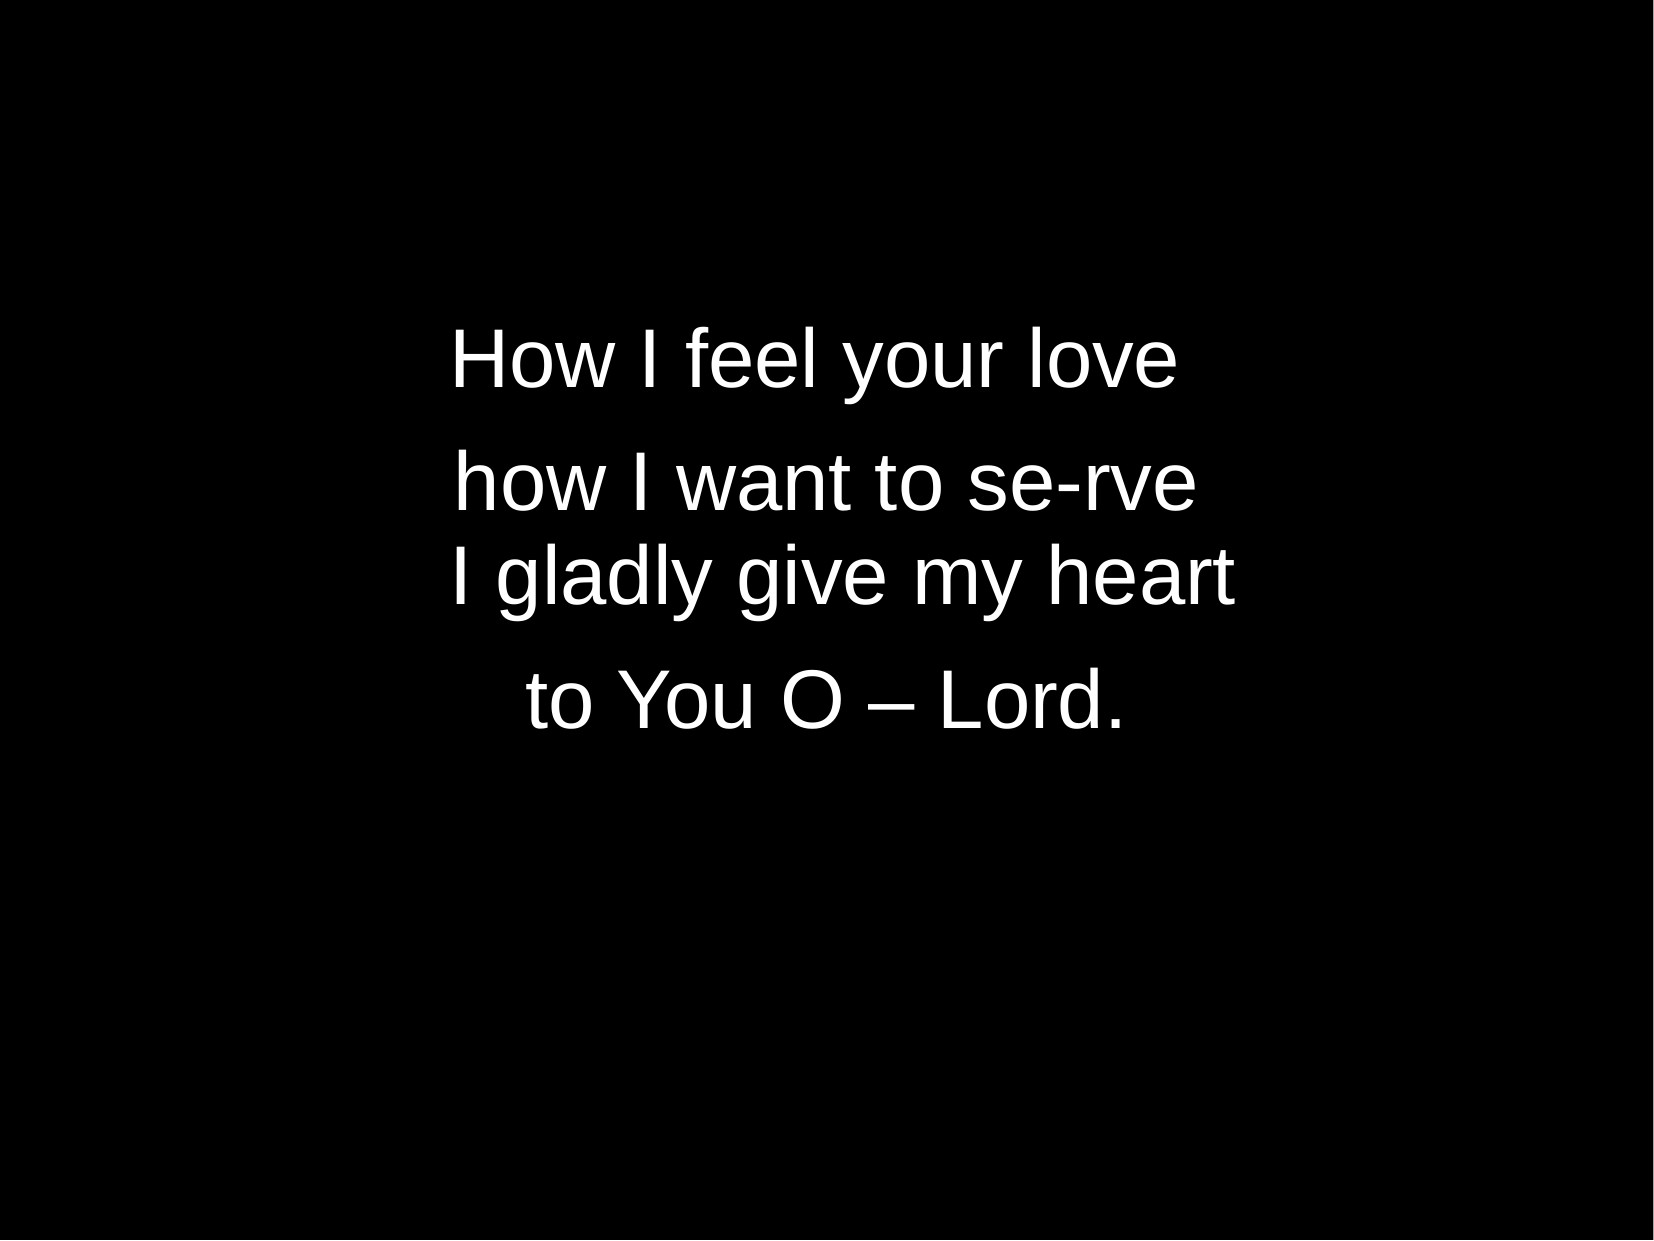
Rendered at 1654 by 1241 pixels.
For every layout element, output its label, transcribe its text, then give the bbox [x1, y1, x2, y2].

list How I feel your love how I want to se-rve I gladly give my heart to You O – Lord. [0, 306, 1654, 1026]
